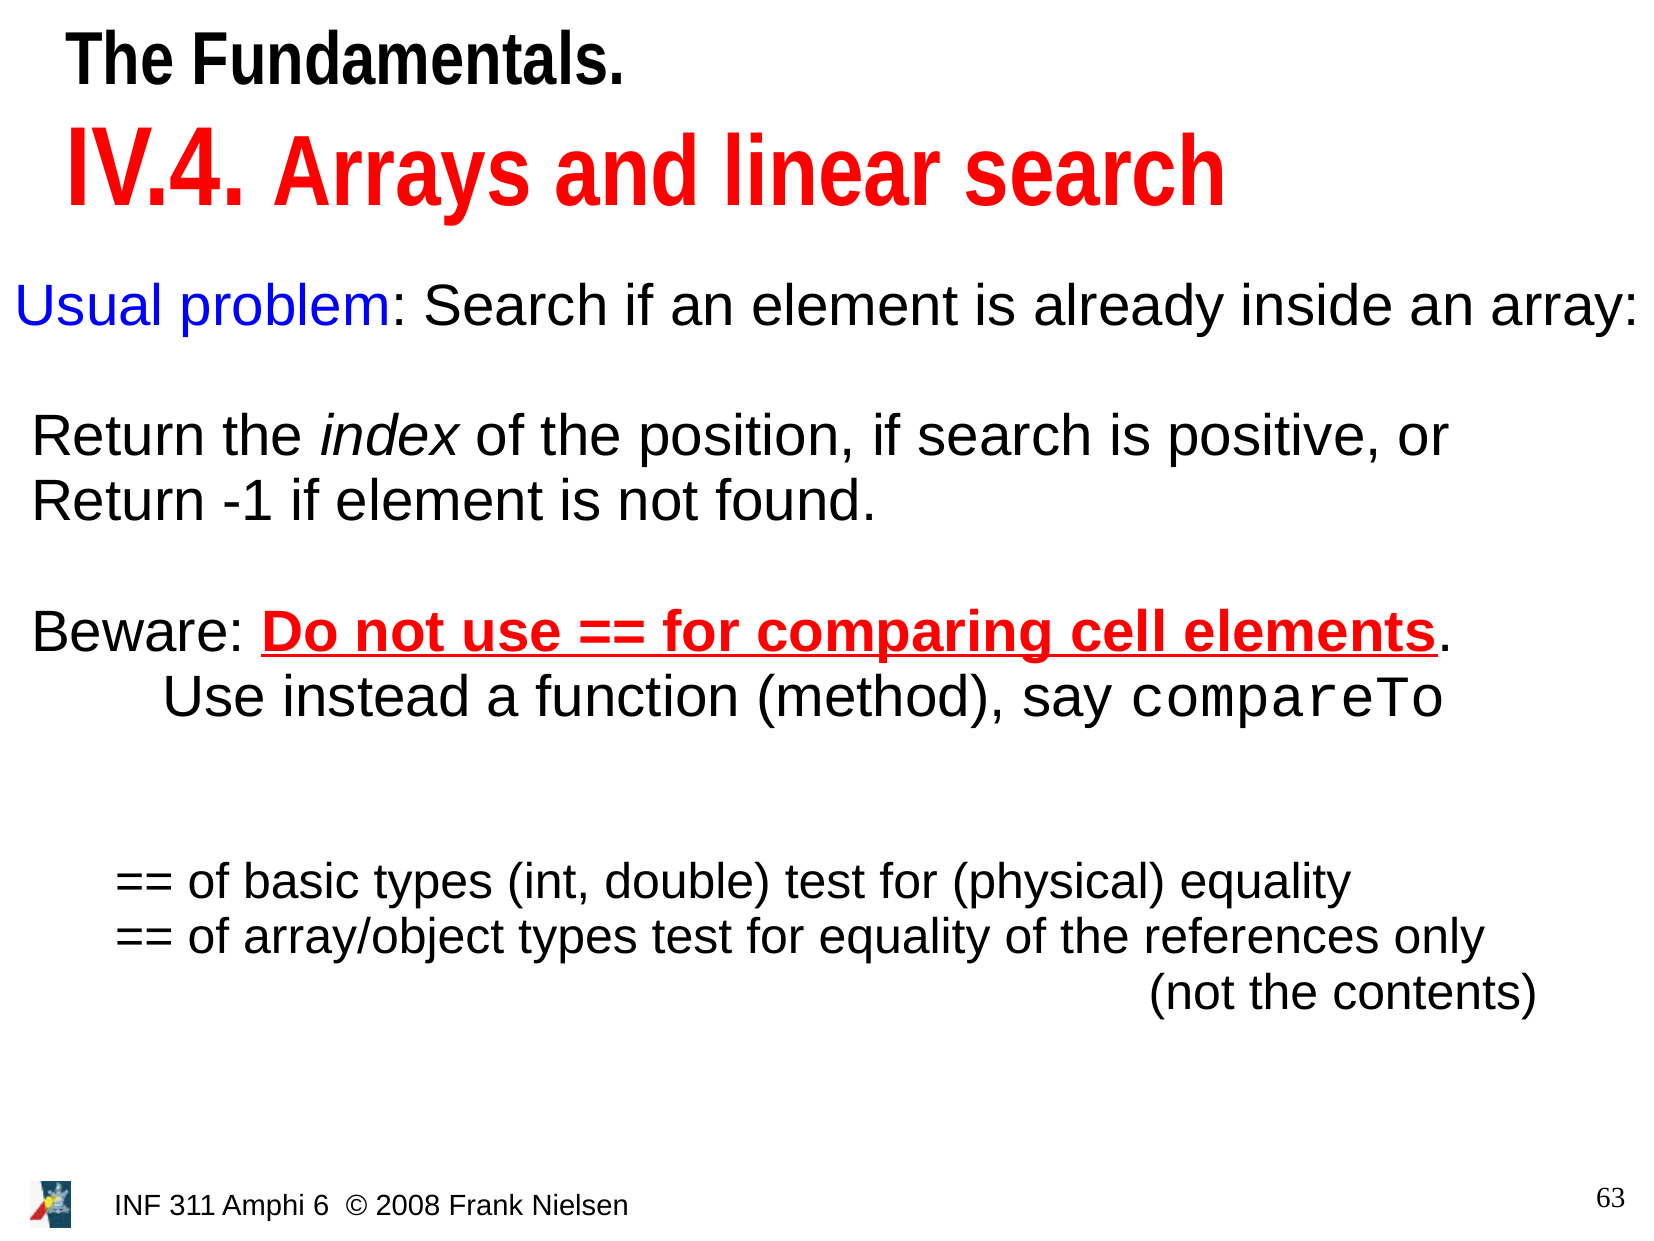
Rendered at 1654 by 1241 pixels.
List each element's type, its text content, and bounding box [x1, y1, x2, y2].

text_box The Fundamentals. IV.4. Arrays and linear search [50, 6, 1241, 237]
text_box Usual problem: Search if an element is already inside an array: Return the index of the position, if search is positive, or Return -1 if element is not found. Beware: Do not use == for comparing cell elements. Use instead a function (method), say compareTo [0, 265, 1654, 740]
picture [29, 1181, 71, 1228]
text_box == of basic types (int, double) test for (physical) equality == of array/object types test for equality of the references only (not the contents) [100, 845, 1554, 1028]
